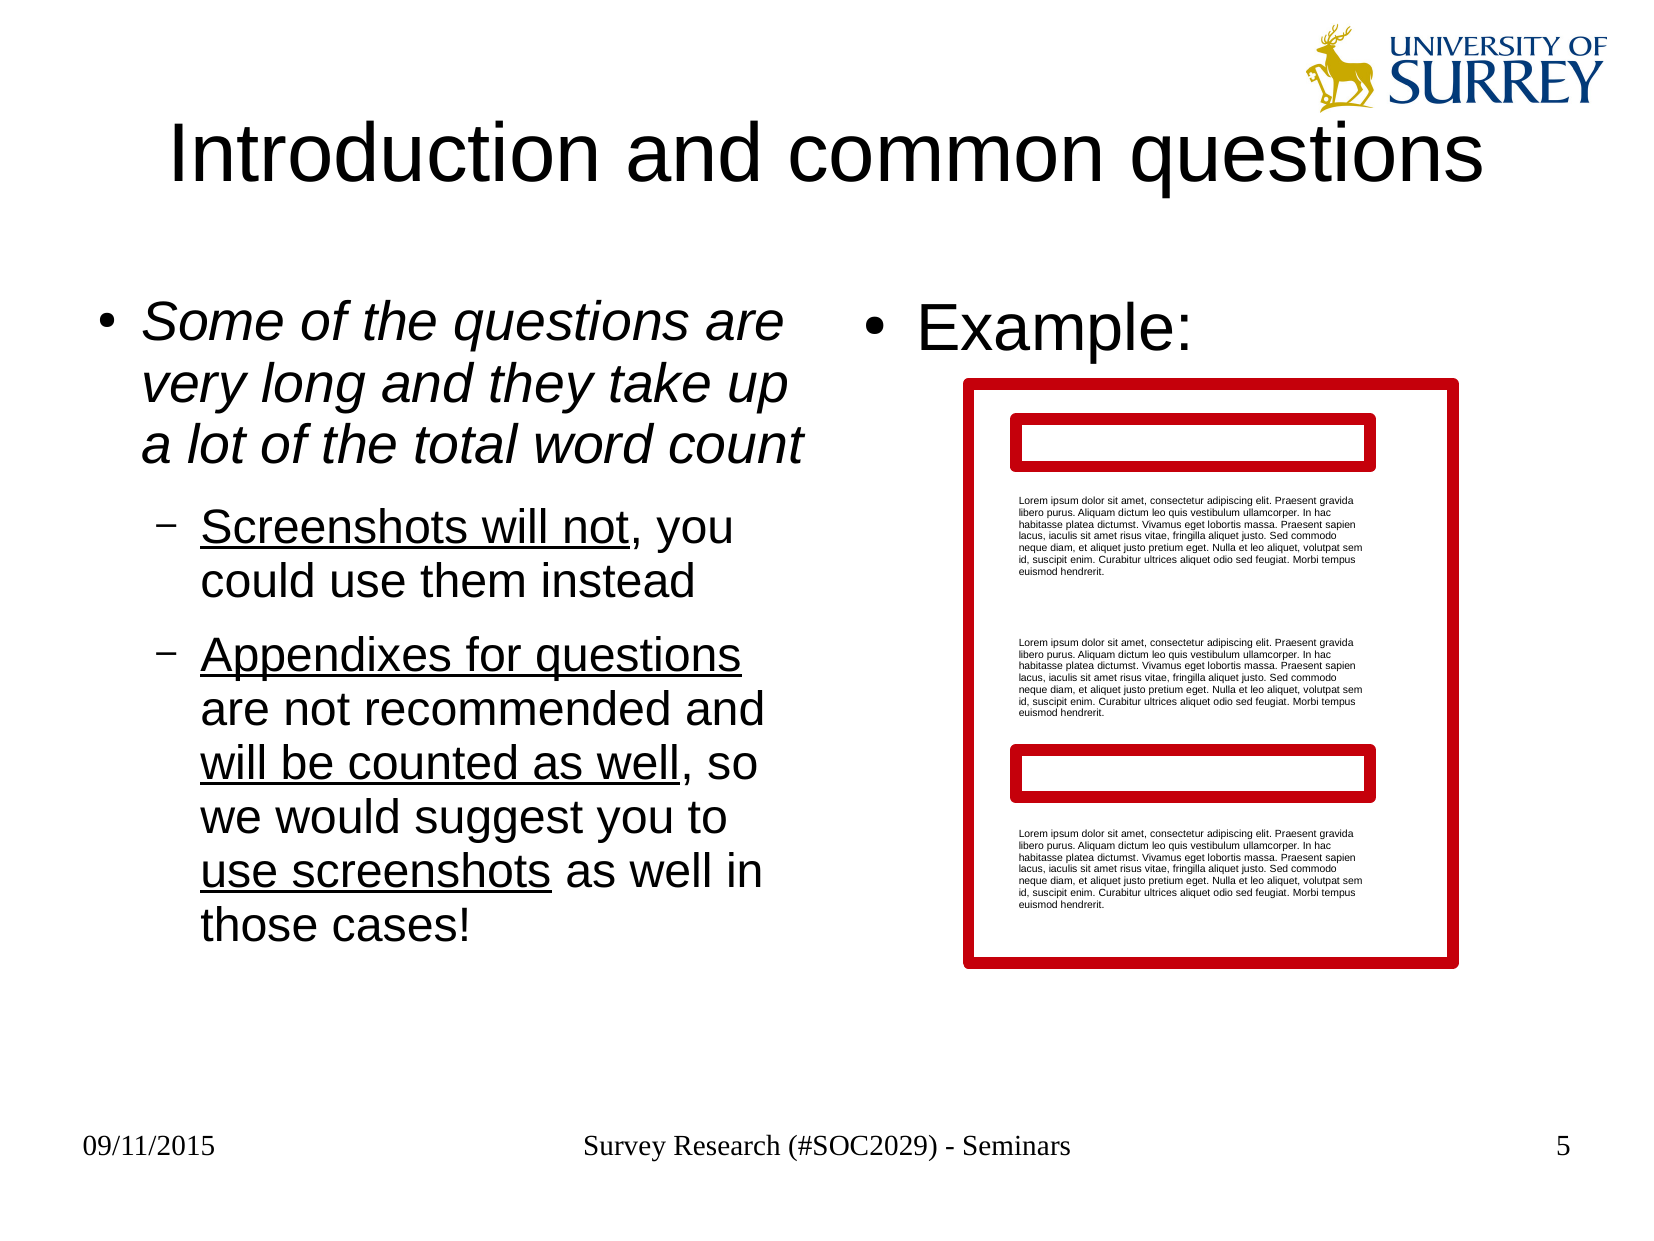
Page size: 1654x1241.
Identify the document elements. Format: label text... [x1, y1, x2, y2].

title Introduction and common questions [82, 49, 1571, 257]
list Example: [845, 290, 1572, 1010]
list Some of the questions are very long and they take up a lot of the total word count Screenshots will not, you could use them instead Appendixes for questions are not recommended and will be counted as well, so we would suggest you to use screenshots as well in those cases! [82, 290, 809, 1010]
text_box Lorem ipsum dolor sit amet, consectetur adipiscing elit. Praesent gravida libero purus. Aliquam dictum leo quis vestibulum ullamcorper. In hac habitasse platea dictumst. Vivamus eget lobortis massa. Praesent sapien lacus, iaculis sit amet risus vitae, fringilla aliquet justo. Sed commodo neque diam, et aliquet justo pretium eget. Nulla et leo aliquet, volutpat sem id, suscipit enim. Curabitur ultrices aliquet odio sed feugiat. Morbi tempus euismod hendrerit. [1003, 629, 1382, 751]
text_box Lorem ipsum dolor sit amet, consectetur adipiscing elit. Praesent gravida libero purus. Aliquam dictum leo quis vestibulum ullamcorper. In hac habitasse platea dictumst. Vivamus eget lobortis massa. Praesent sapien lacus, iaculis sit amet risus vitae, fringilla aliquet justo. Sed commodo neque diam, et aliquet justo pretium eget. Nulla et leo aliquet, volutpat sem id, suscipit enim. Curabitur ultrices aliquet odio sed feugiat. Morbi tempus euismod hendrerit. [1003, 820, 1382, 942]
text_box Lorem ipsum dolor sit amet, consectetur adipiscing elit. Praesent gravida libero purus. Aliquam dictum leo quis vestibulum ullamcorper. In hac habitasse platea dictumst. Vivamus eget lobortis massa. Praesent sapien lacus, iaculis sit amet risus vitae, fringilla aliquet justo. Sed commodo neque diam, et aliquet justo pretium eget. Nulla et leo aliquet, volutpat sem id, suscipit enim. Curabitur ultrices aliquet odio sed feugiat. Morbi tempus euismod hendrerit. [1003, 487, 1382, 609]
picture [1306, 23, 1607, 113]
